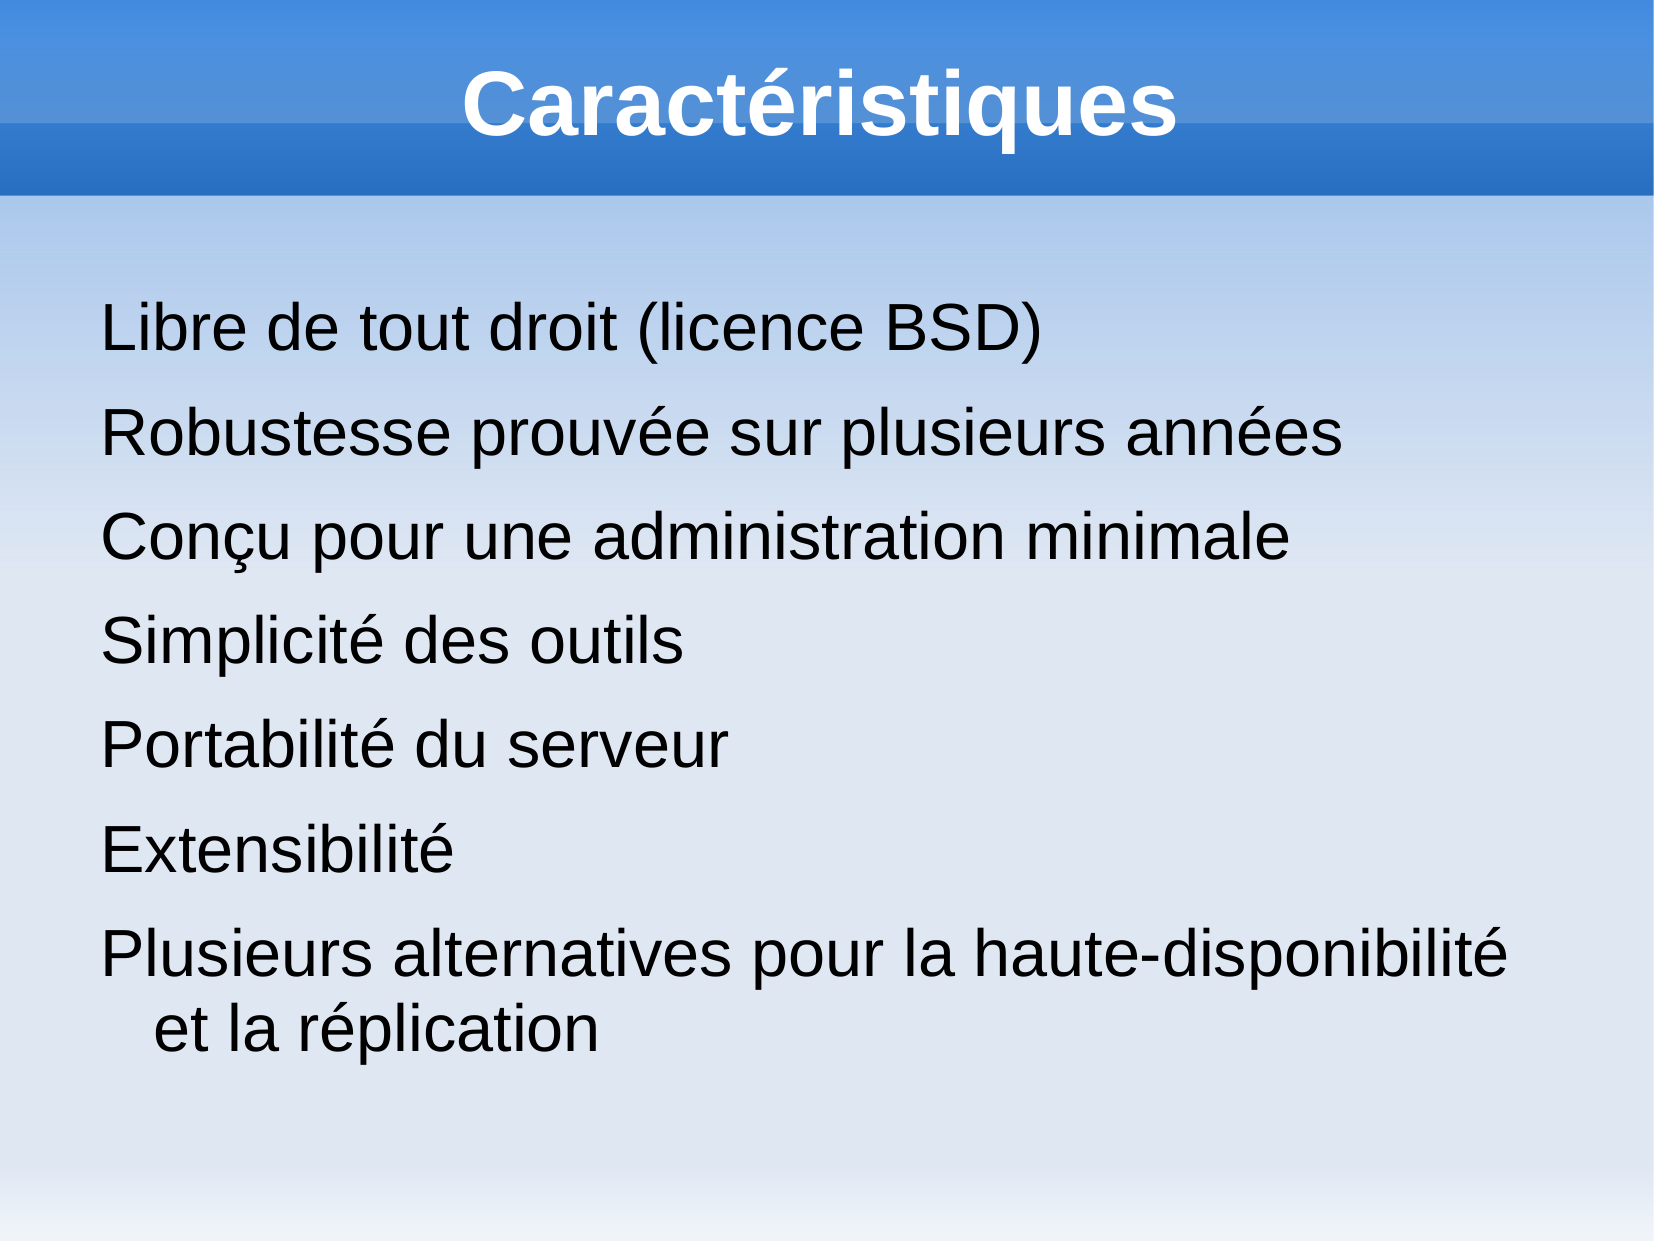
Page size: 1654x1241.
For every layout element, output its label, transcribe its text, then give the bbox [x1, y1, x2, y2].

title Caractéristiques [76, 7, 1565, 200]
list Libre de tout droit (licence BSD) Robustesse prouvée sur plusieurs années Conçu pour une administration minimale Simplicité des outils Portabilité du serveur Extensibilité Plusieurs alternatives pour la haute-disponibilité et la réplication [82, 290, 1571, 1132]
picture [0, 0, 1654, 1241]
